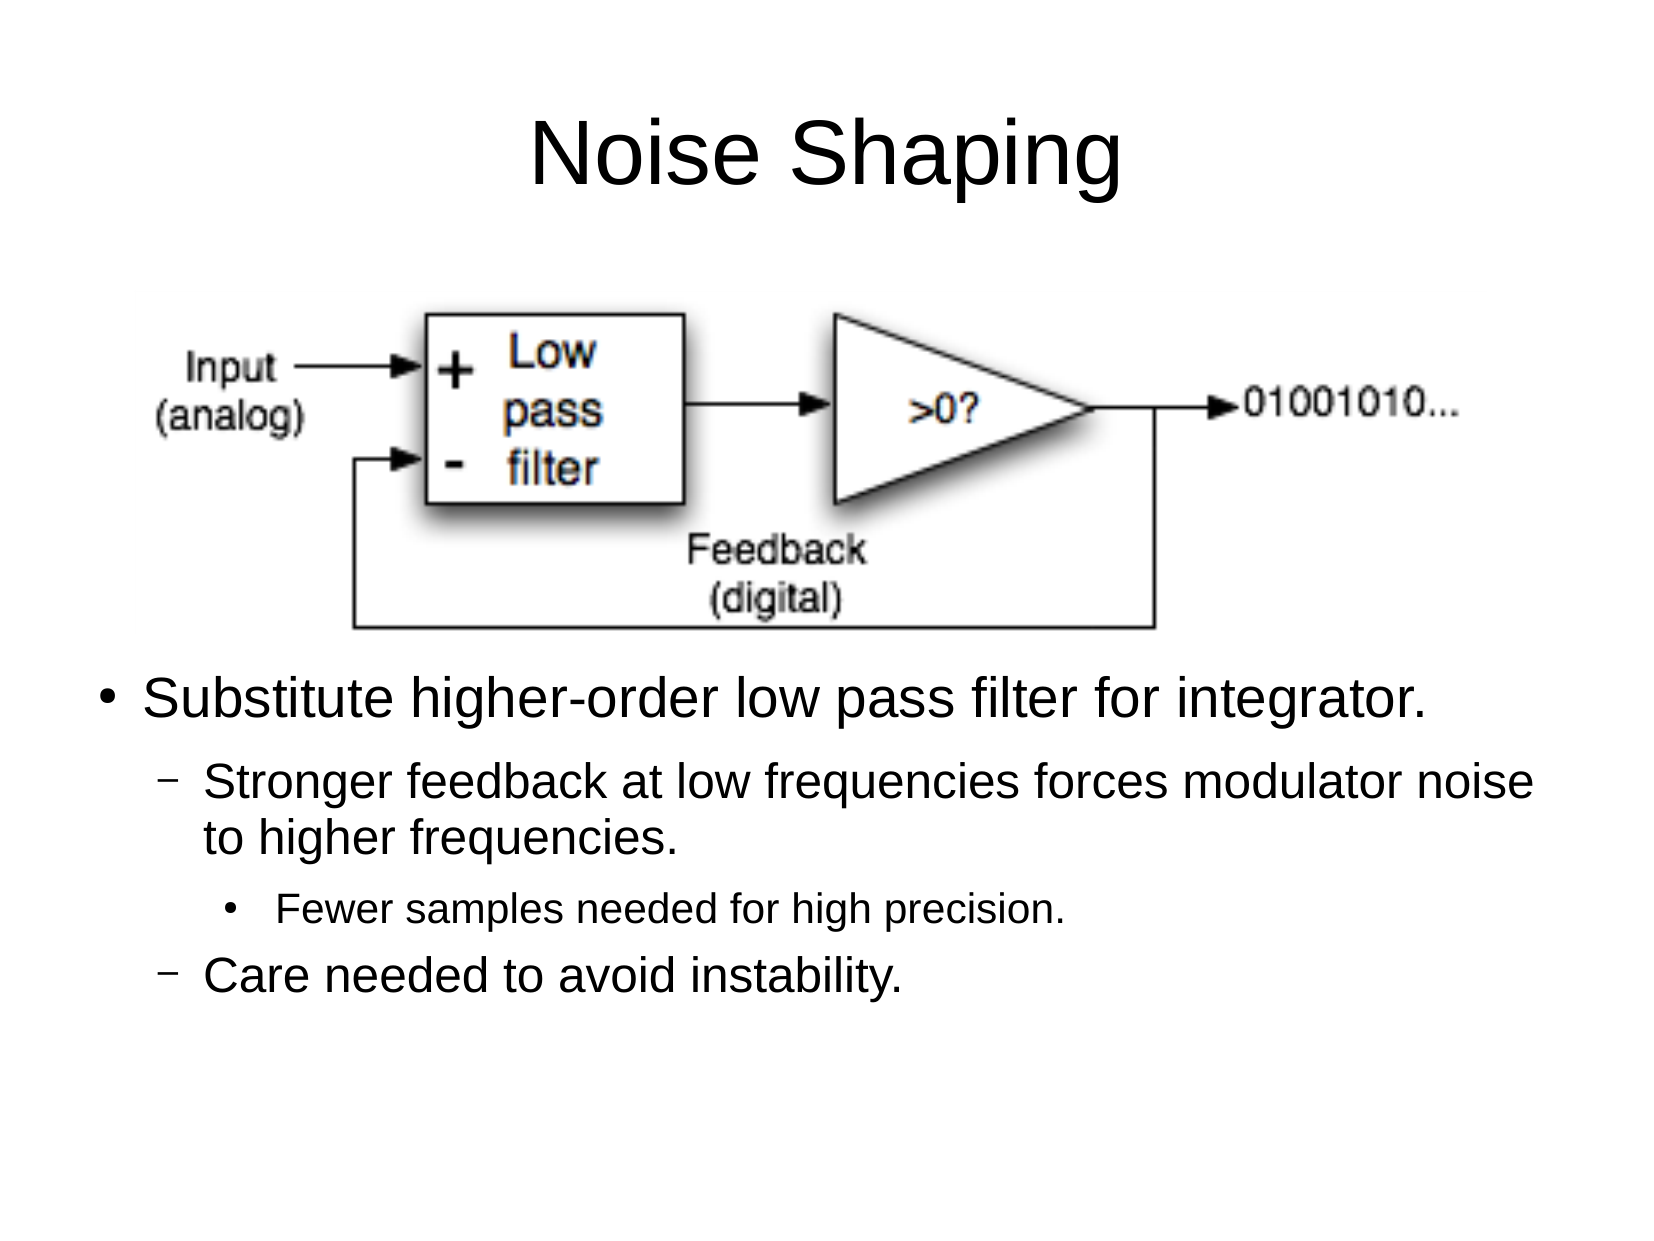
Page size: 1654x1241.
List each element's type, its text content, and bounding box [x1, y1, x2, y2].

picture [134, 290, 1487, 634]
title Noise Shaping [82, 49, 1571, 257]
list Substitute higher-order low pass filter for integrator. Stronger feedback at low frequencies forces modulator noise to higher frequencies. Fewer samples needed for high precision. Care needed to avoid instability. [82, 665, 1538, 1009]
